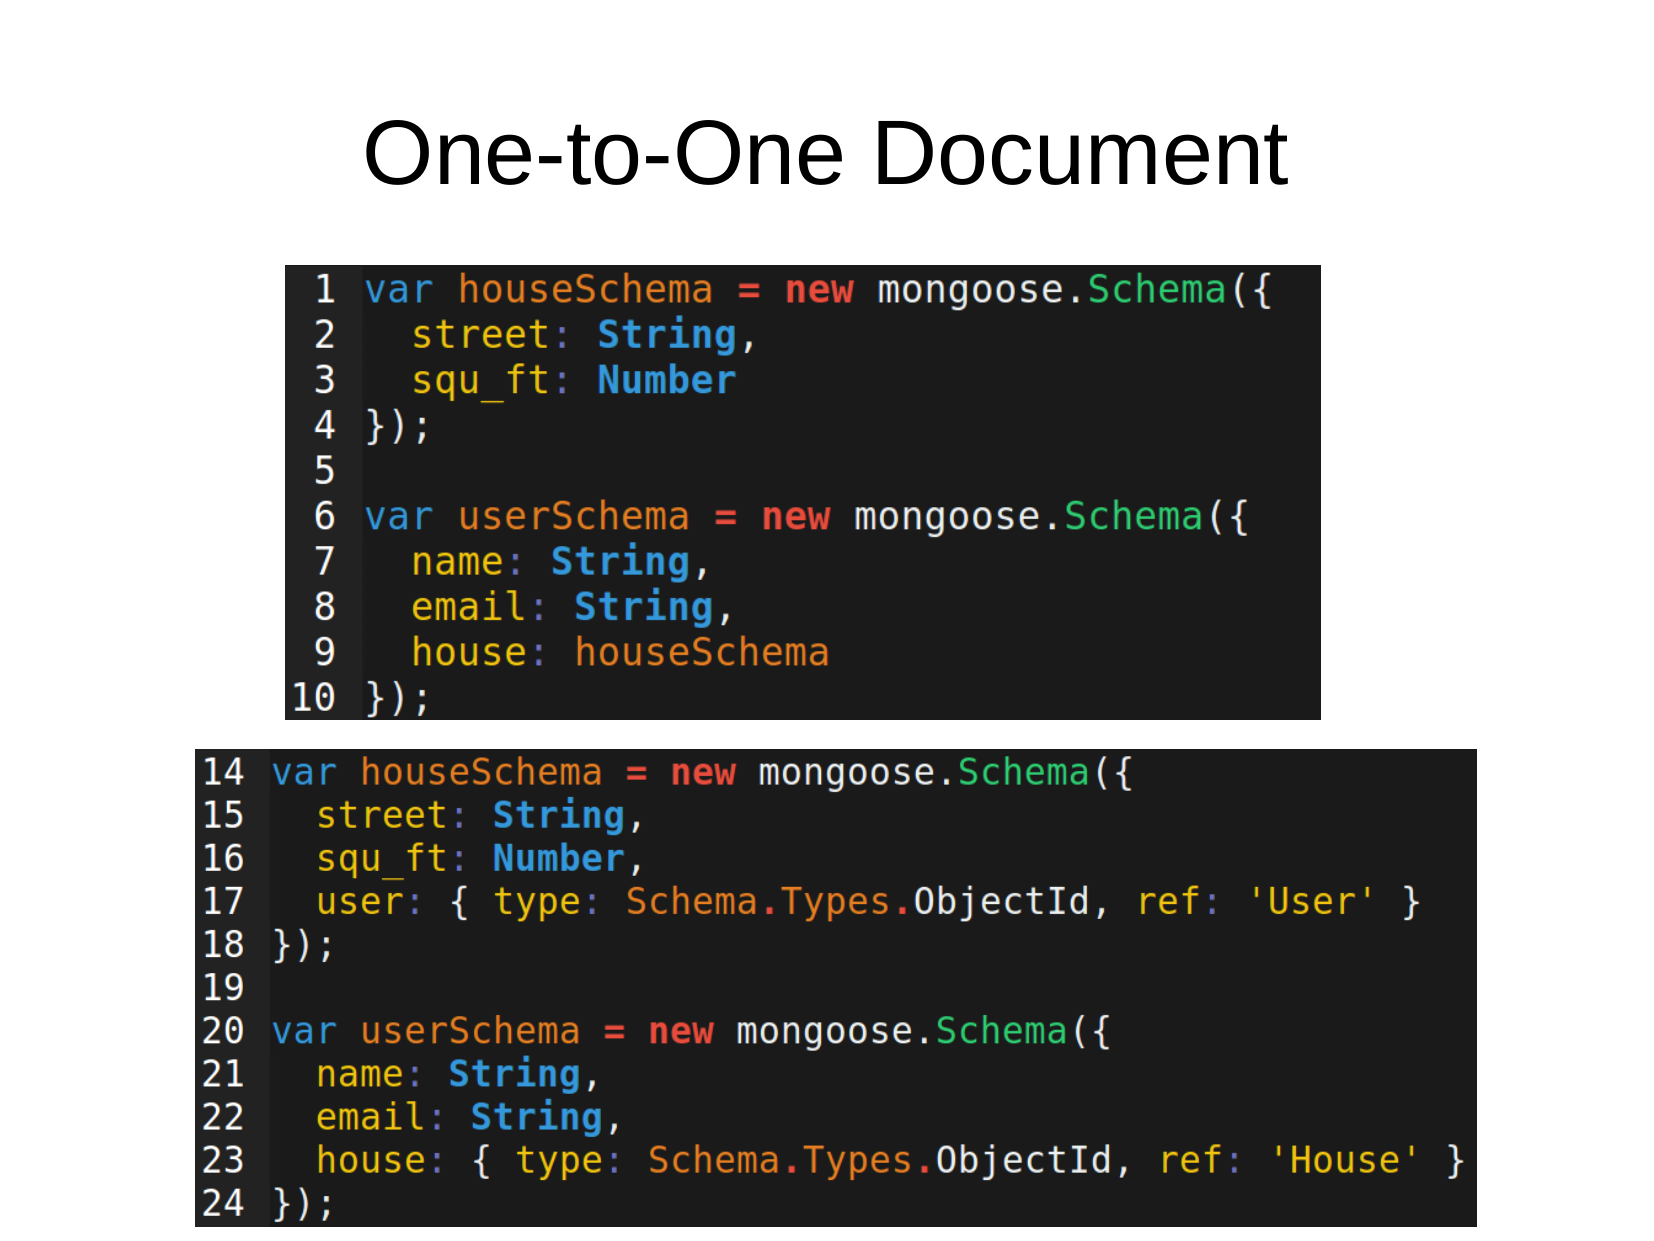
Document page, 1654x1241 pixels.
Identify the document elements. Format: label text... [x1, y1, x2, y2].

title One-to-One Document [82, 49, 1571, 257]
picture [195, 749, 1477, 1228]
picture [285, 265, 1321, 721]
